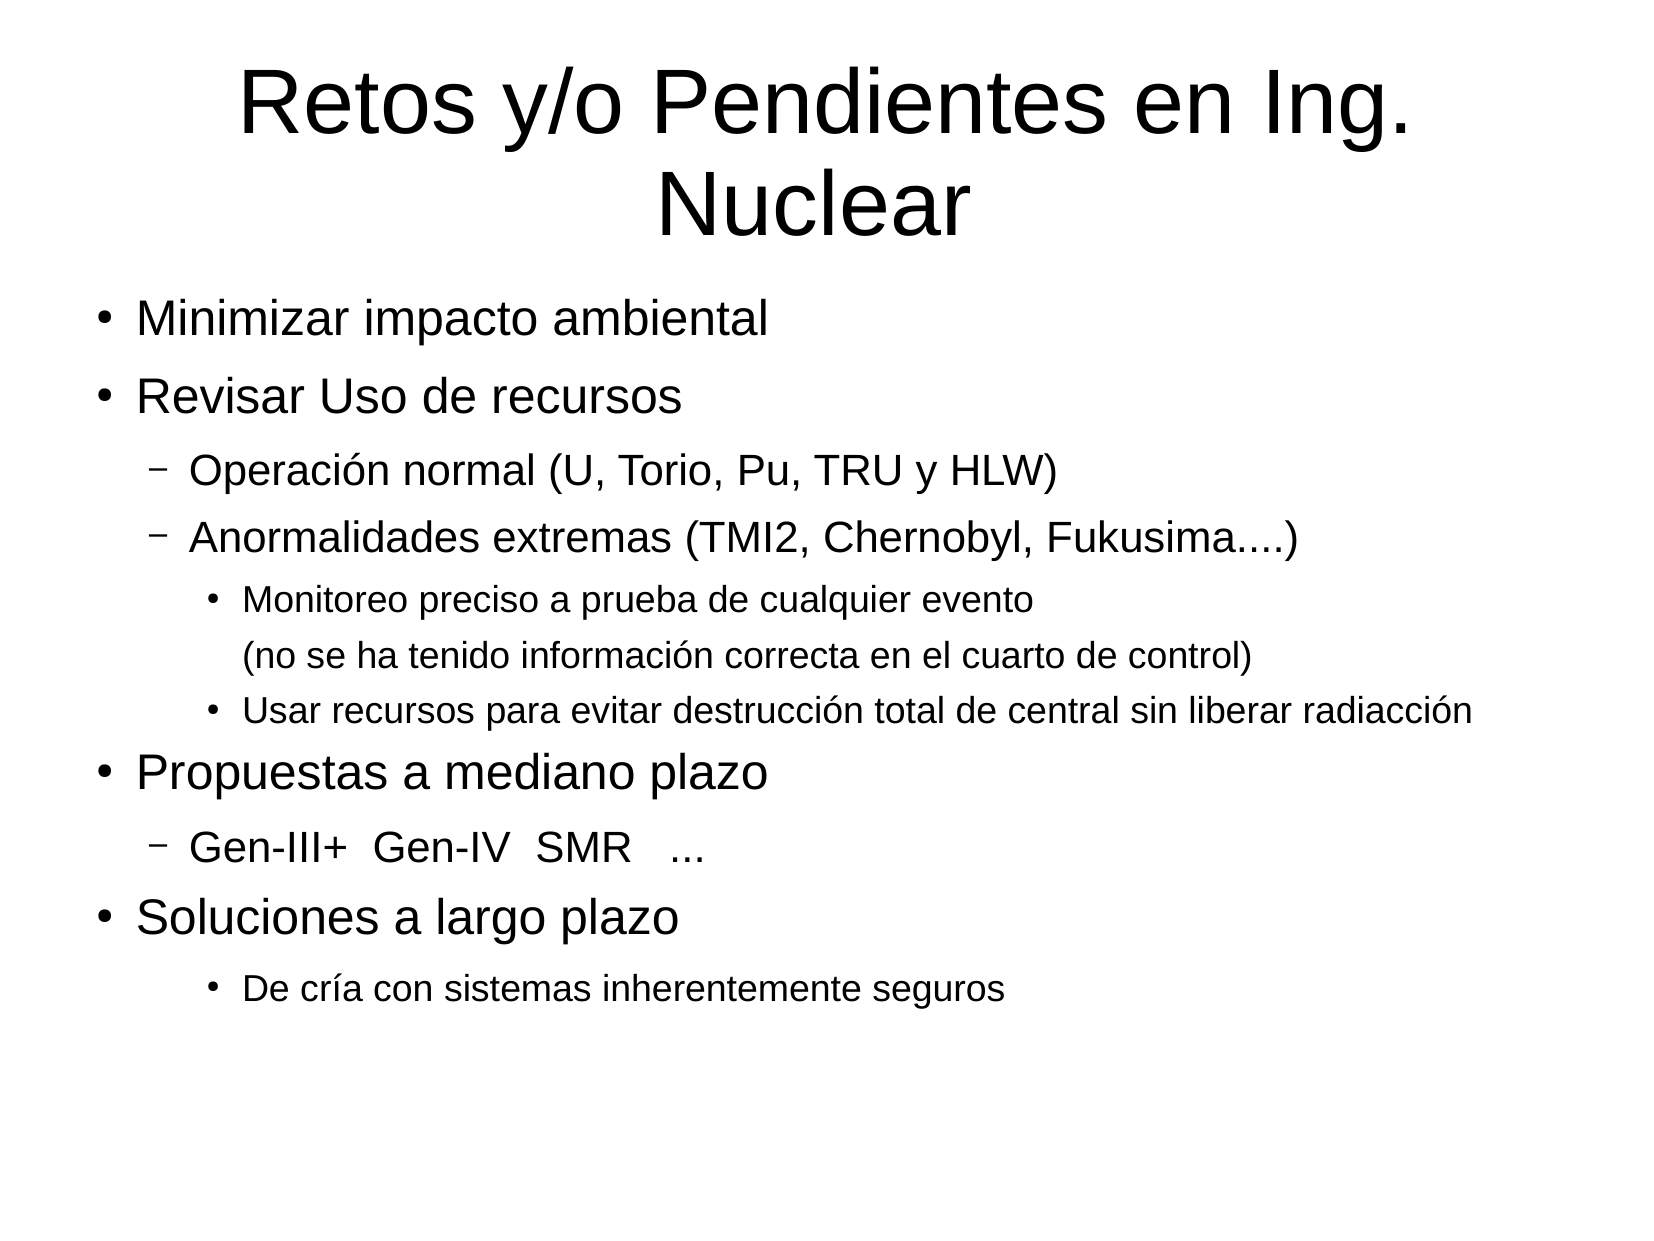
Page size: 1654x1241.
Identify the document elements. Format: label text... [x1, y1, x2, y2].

title Retos y/o Pendientes en Ing. Nuclear [82, 49, 1571, 257]
list Minimizar impacto ambiental Revisar Uso de recursos Operación normal (U, Torio, Pu, TRU y HLW) Anormalidades extremas (TMI2, Chernobyl, Fukusima....) Monitoreo preciso a prueba de cualquier evento (no se ha tenido información correcta en el cuarto de control) Usar recursos para evitar destrucción total de central sin liberar radiacción Propuestas a mediano plazo Gen-III+ Gen-IV SMR ... Soluciones a largo plazo De cría con sistemas inherentemente seguros [82, 290, 1571, 1010]
